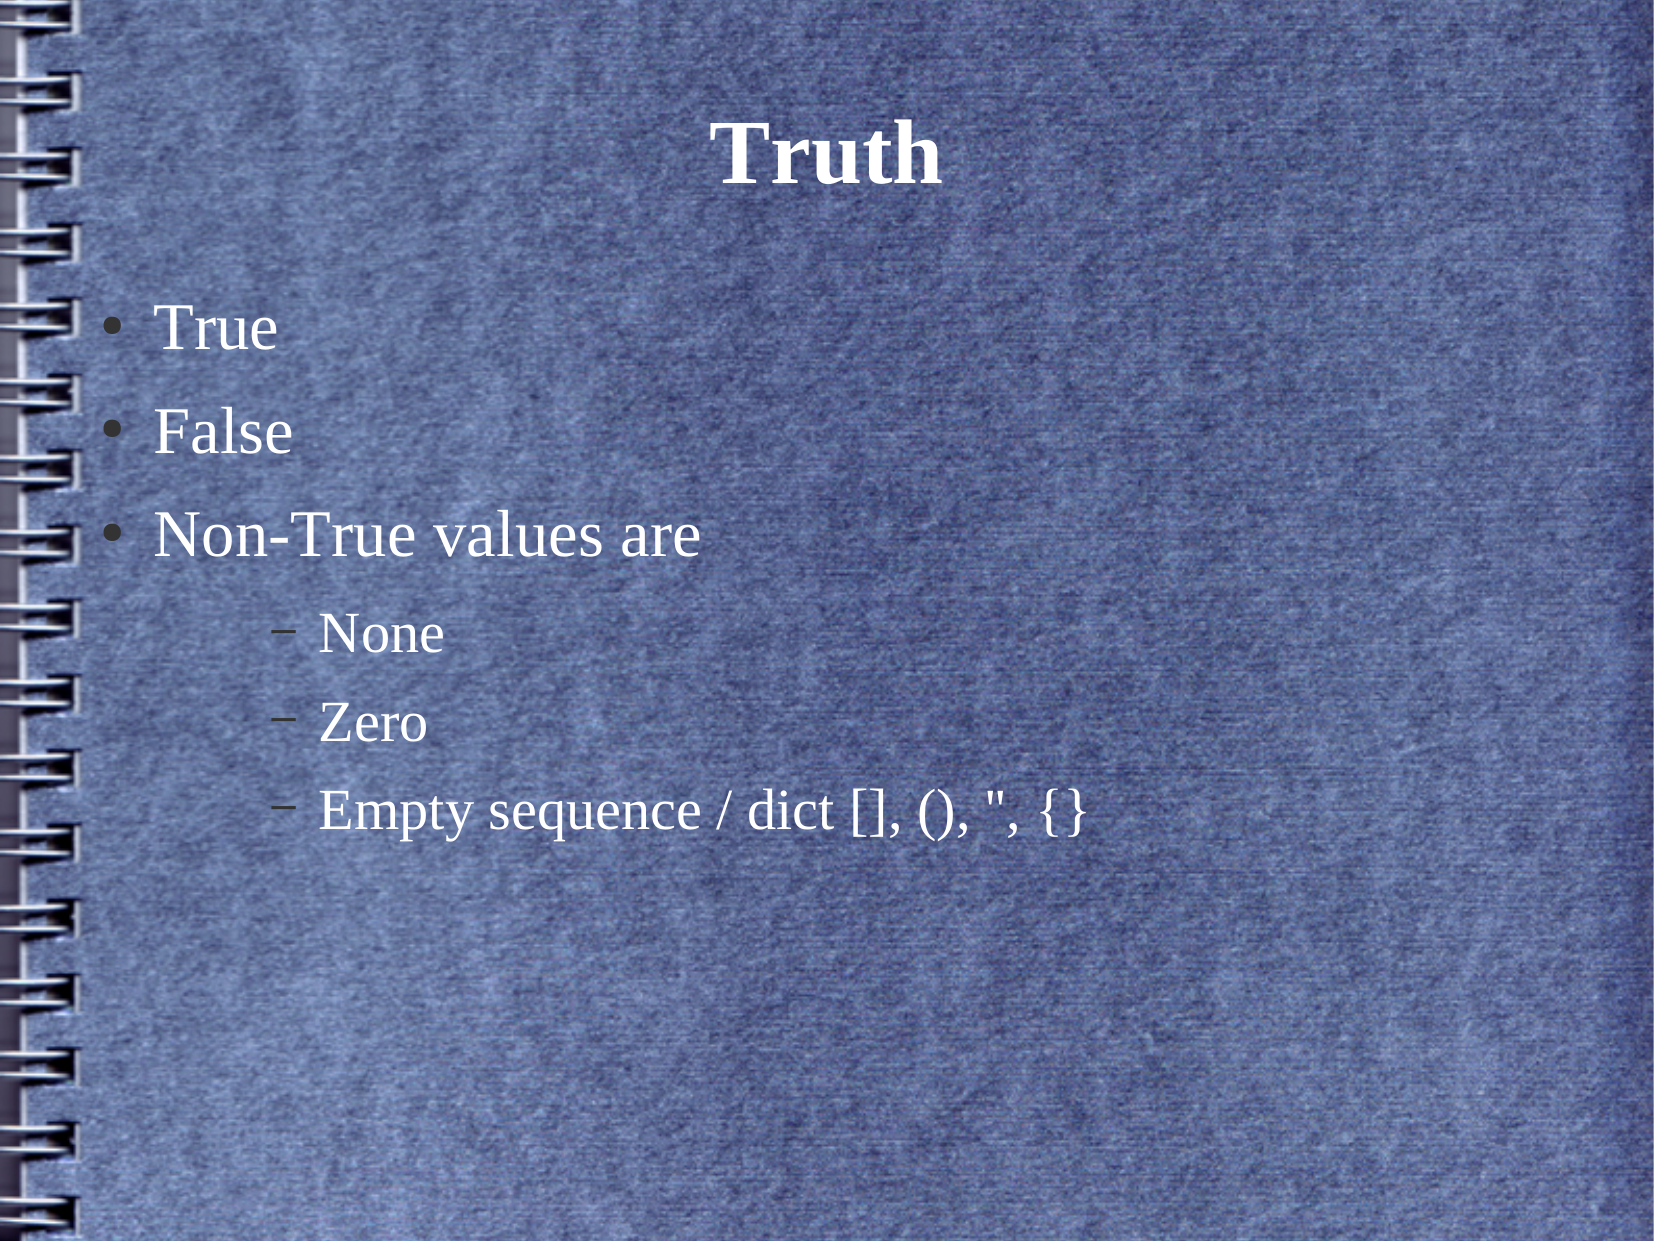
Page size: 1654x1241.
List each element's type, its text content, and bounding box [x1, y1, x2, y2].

list True False Non-True values are None Zero Empty sequence / dict [], (), '', {} [82, 290, 1571, 1109]
picture [0, 0, 1654, 1241]
title Truth [82, 49, 1571, 257]
